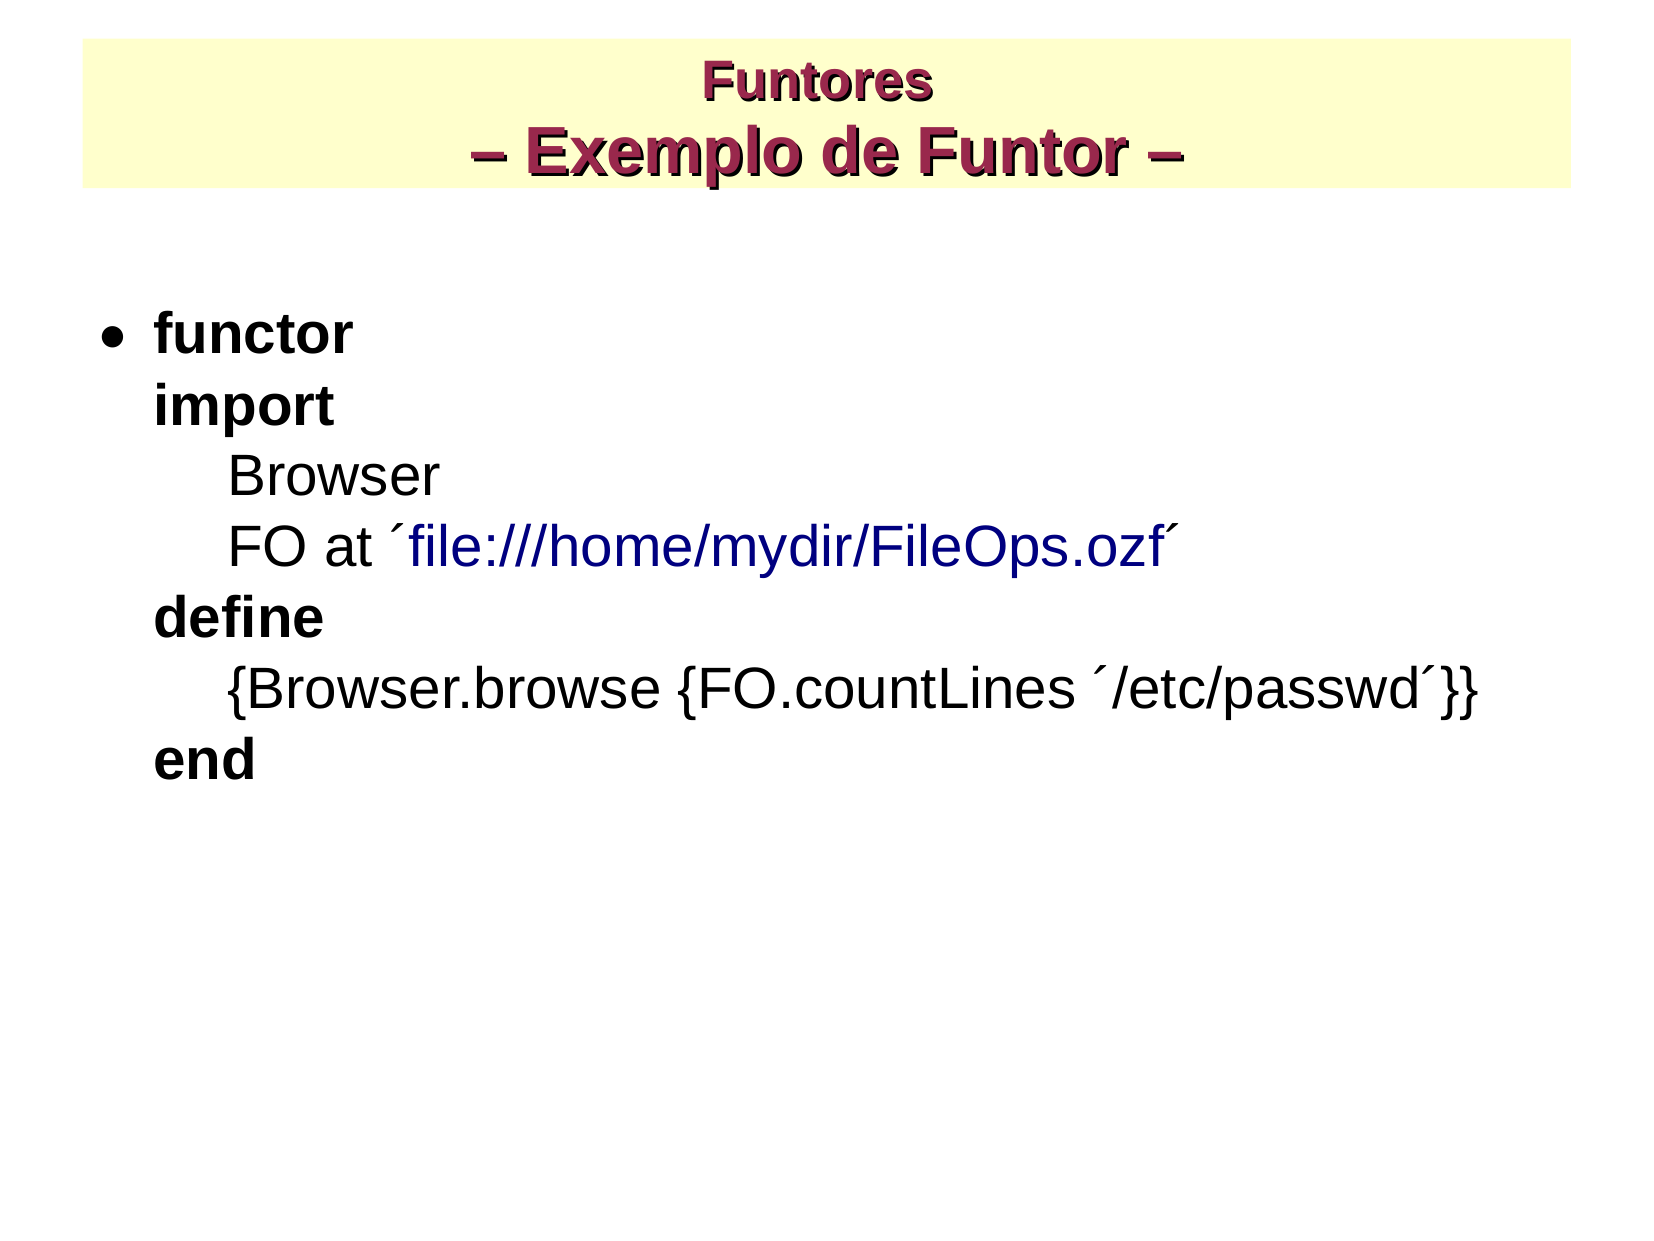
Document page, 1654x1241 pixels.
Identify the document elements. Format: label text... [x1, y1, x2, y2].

list functor import Browser FO at ´file:///home/mydir/FileOps.ozf´ define {Browser.browse {FO.countLines ´/etc/passwd´}} end [82, 206, 1571, 1137]
title Funtores – Exemplo de Funtor – [82, 38, 1571, 189]
